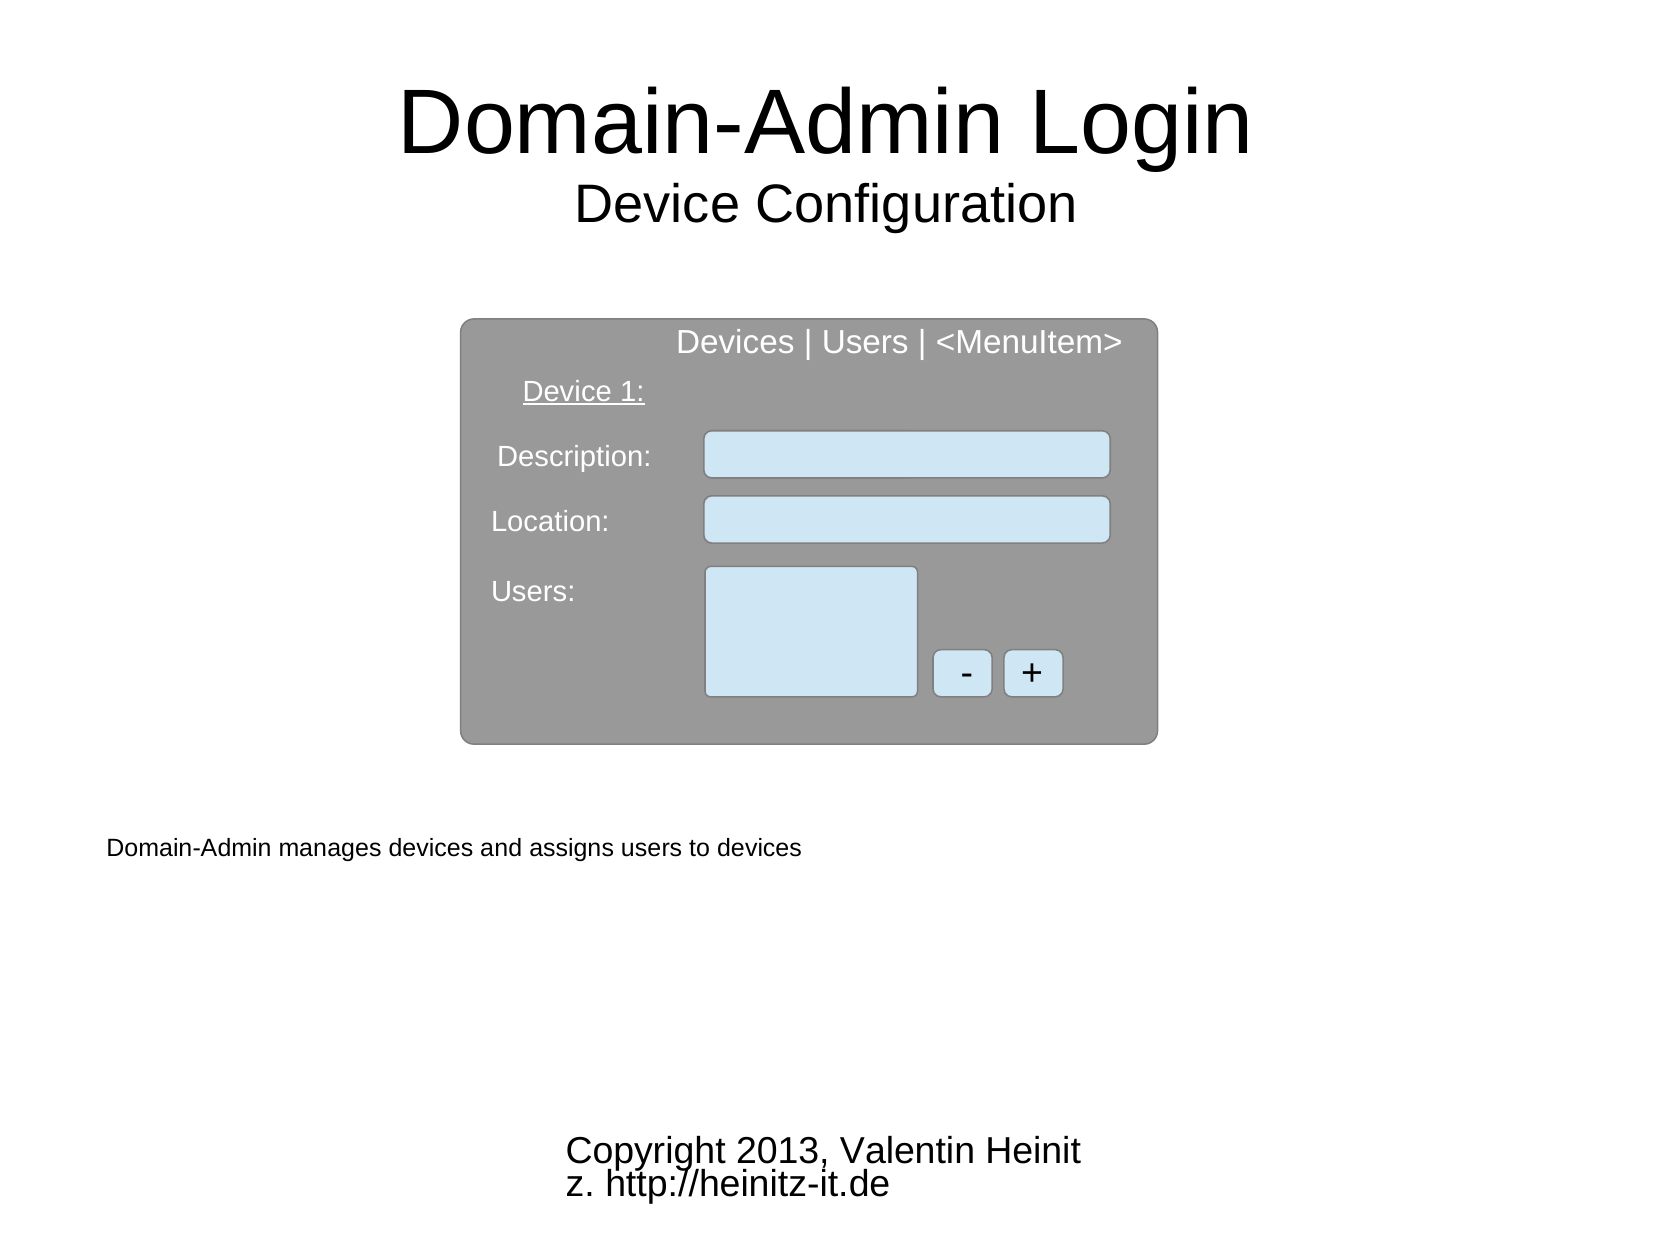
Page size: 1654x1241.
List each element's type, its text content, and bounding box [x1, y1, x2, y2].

title Domain-Admin Login Device Configuration [82, 49, 1571, 257]
list Domain-Admin manages devices and assigns users to devices [106, 826, 1595, 922]
text_box Description: [482, 430, 650, 479]
text_box Devices | Users | <MenuItem> [661, 314, 951, 367]
text_box + [1003, 649, 1064, 697]
text_box Users: [476, 566, 643, 614]
text_box [460, 318, 1158, 745]
text_box - [933, 649, 993, 697]
text_box Location: [476, 496, 643, 544]
text_box Device 1: [507, 366, 608, 414]
